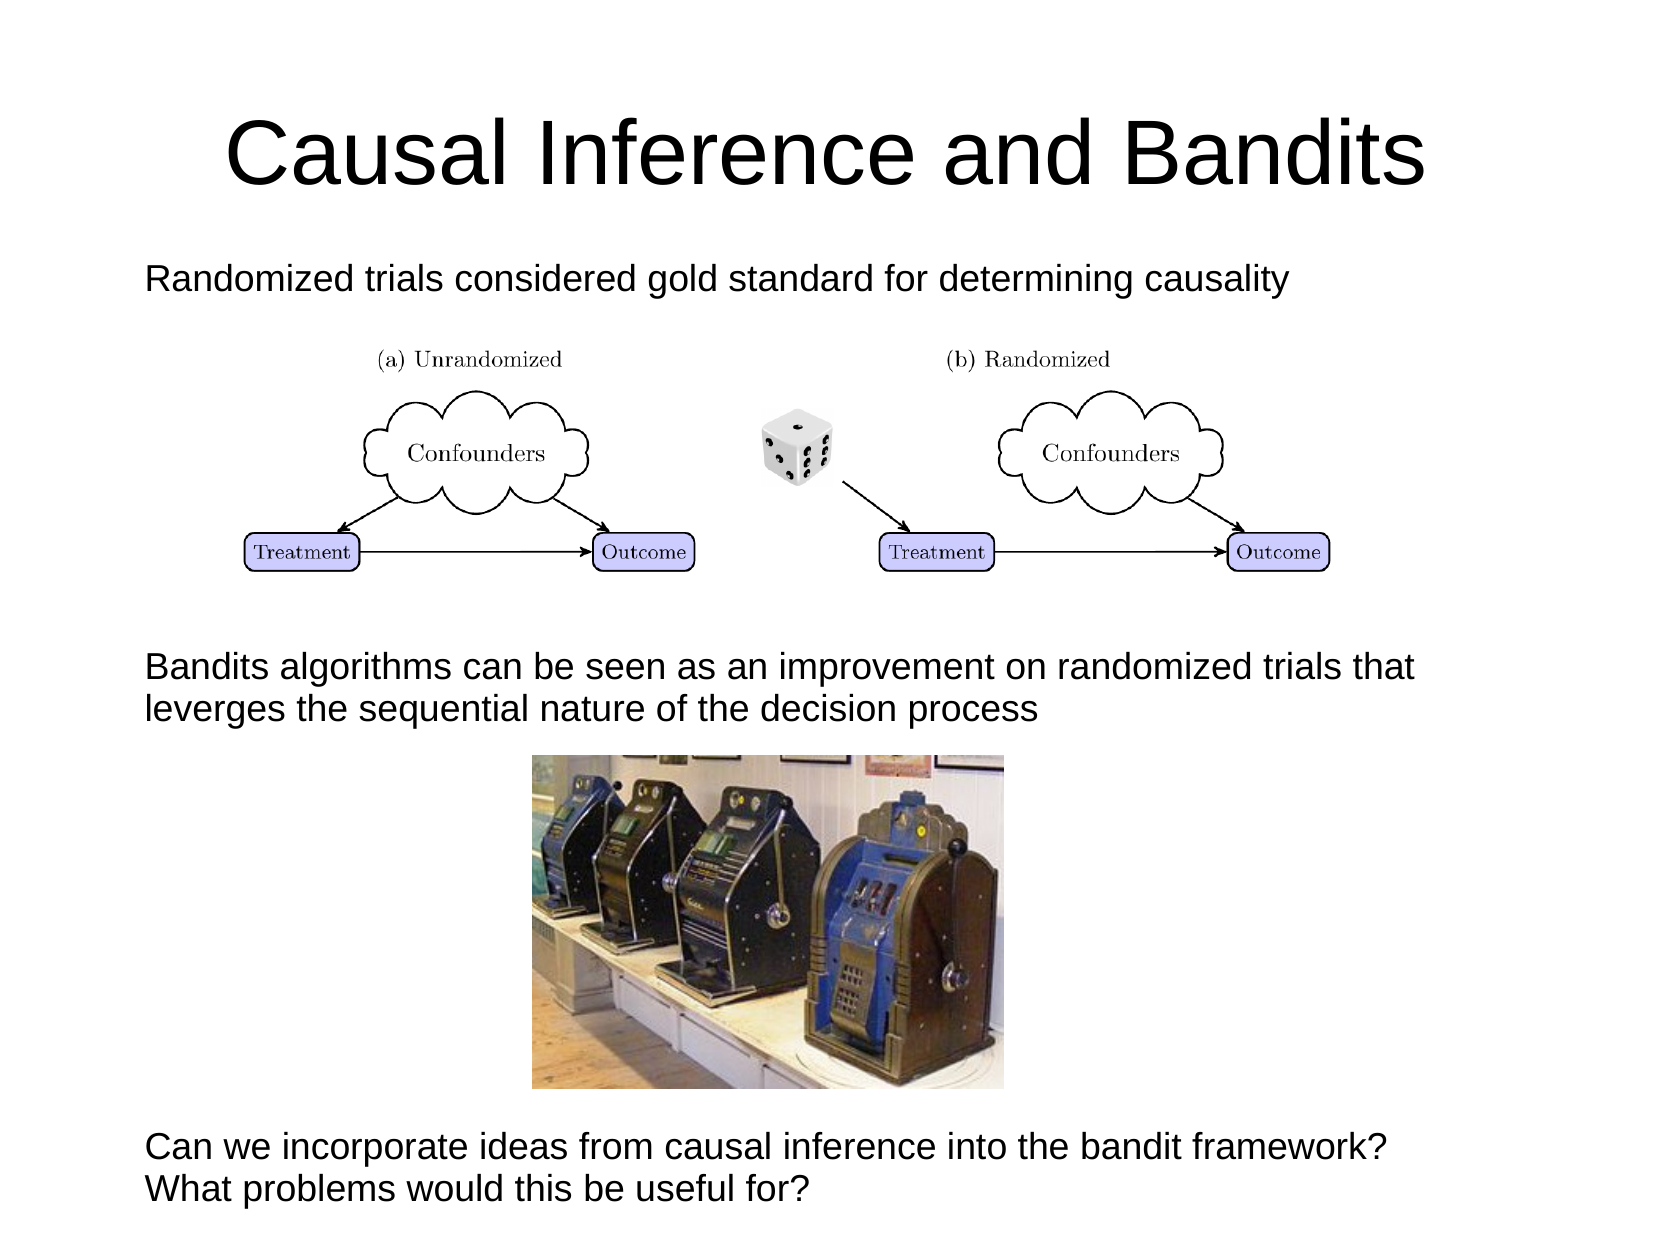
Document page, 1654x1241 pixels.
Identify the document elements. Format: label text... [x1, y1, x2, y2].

text_box Bandits algorithms can be seen as an improvement on randomized trials that leverges the sequential nature of the decision process [94, 637, 1571, 737]
picture [532, 755, 1004, 1090]
text_box Randomized trials considered gold standard for determining causality [129, 250, 1382, 308]
title Causal Inference and Bandits [82, 49, 1571, 257]
picture [236, 318, 1335, 584]
text_box Can we incorporate ideas from causal inference into the bandit framework? What problems would this be useful for? [129, 1117, 1404, 1217]
